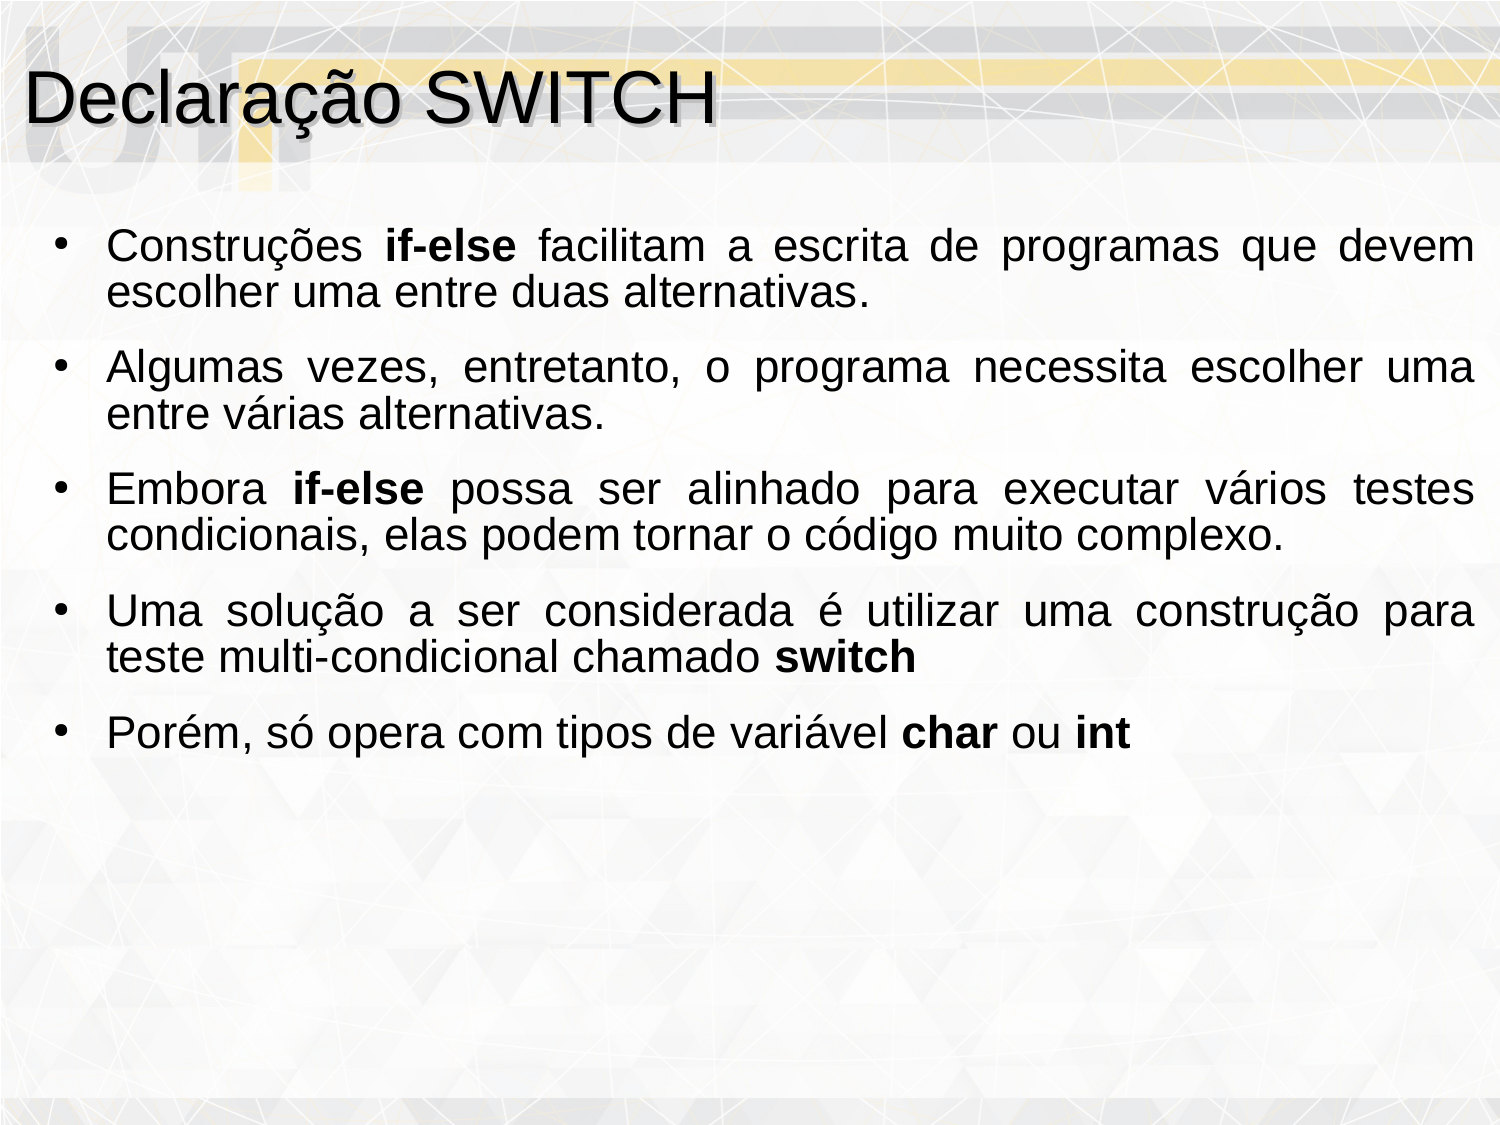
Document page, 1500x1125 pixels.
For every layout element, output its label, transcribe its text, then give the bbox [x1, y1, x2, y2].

list Construções if-else facilitam a escrita de programas que devem escolher uma entre duas alternativas. Algumas vezes, entretanto, o programa necessita escolher uma entre várias alternativas. Embora if-else possa ser alinhado para executar vários testes condicionais, elas podem tornar o código muito complexo. Uma solução a ser considerada é utilizar uma construção para teste multi-condicional chamado switch Porém, só opera com tipos de variável char ou int [35, 224, 1477, 1087]
title Declaração SWITCH [23, 18, 1489, 178]
